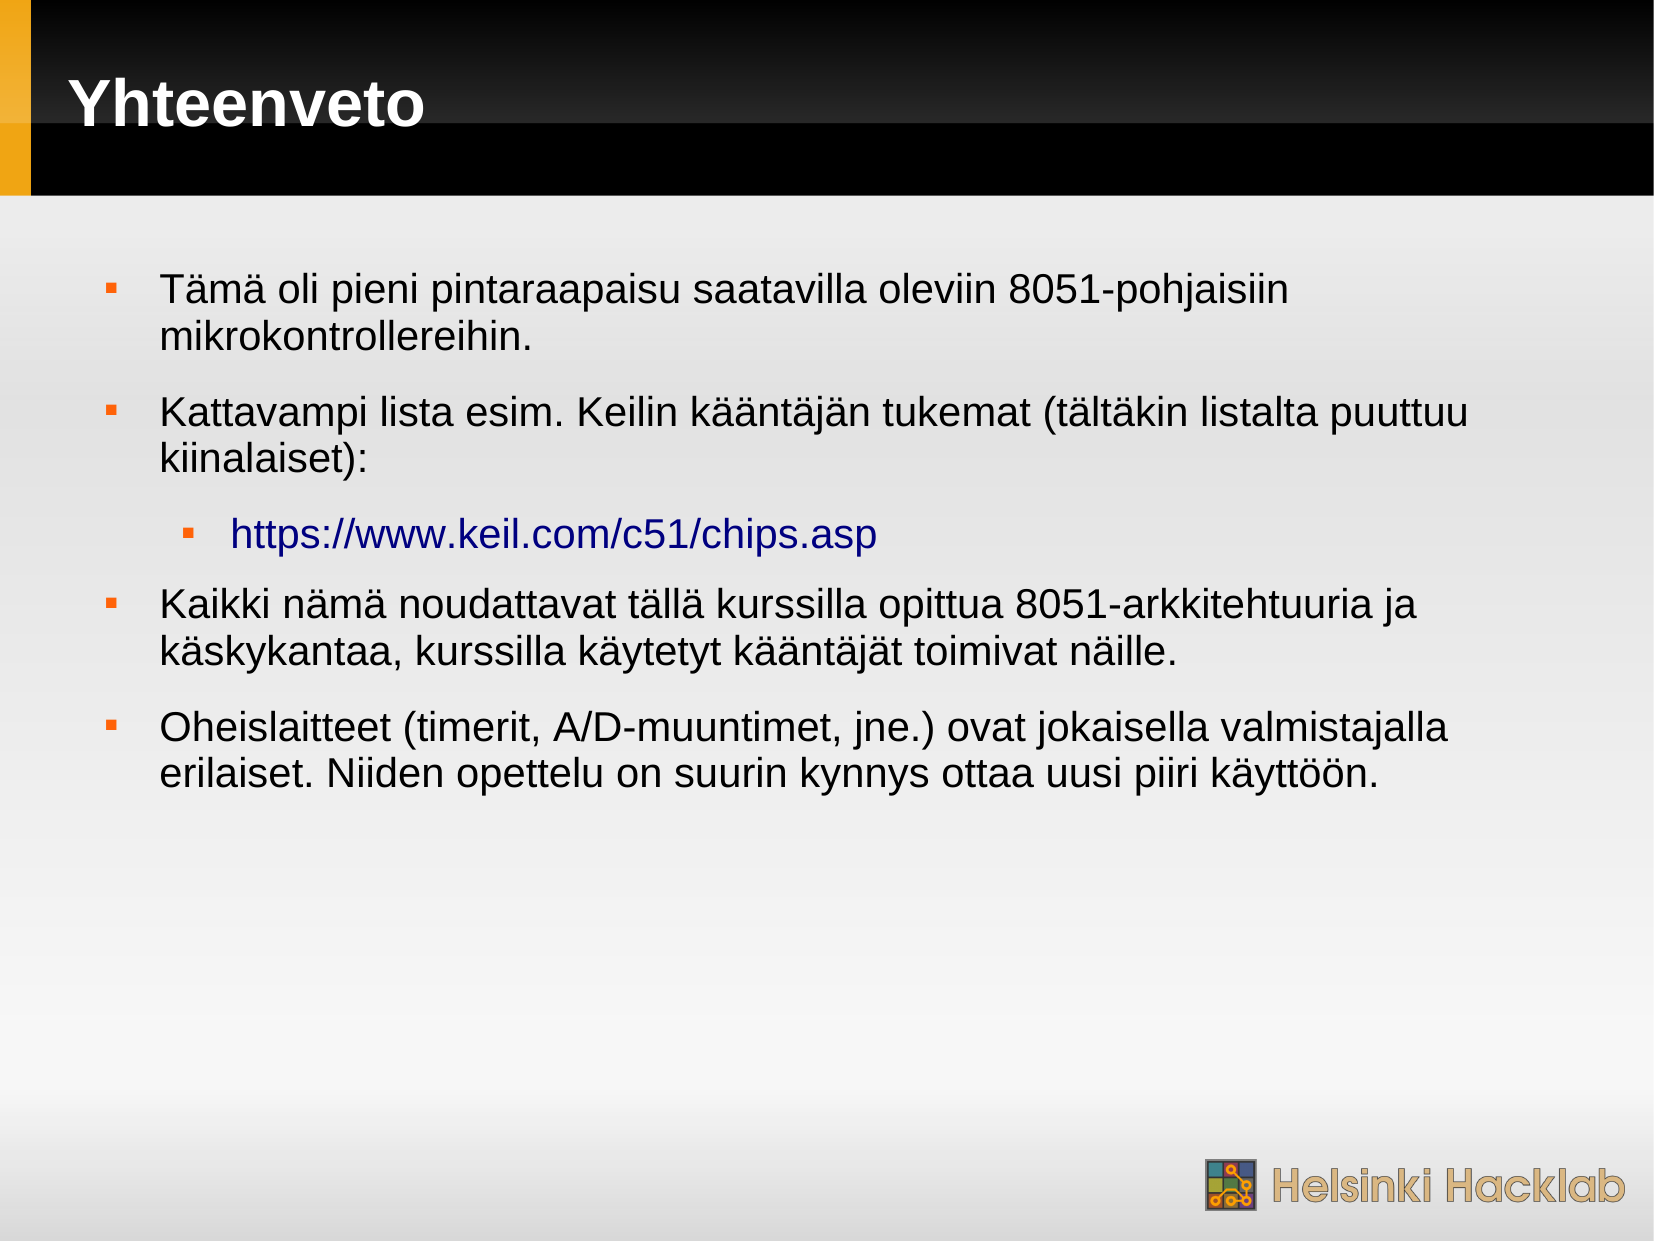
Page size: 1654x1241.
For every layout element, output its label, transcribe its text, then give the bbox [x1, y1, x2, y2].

picture [0, 0, 1654, 1241]
list Tämä oli pieni pintaraapaisu saatavilla oleviin 8051-pohjaisiin mikrokontrollereihin. Kattavampi lista esim. Keilin kääntäjän tukemat (tältäkin listalta puuttuu kiinalaiset): https://www.keil.com/c51/chips.asp Kaikki nämä noudattavat tällä kurssilla opittua 8051-arkkitehtuuria ja käskykantaa, kurssilla käytetyt kääntäjät toimivat näille. Oheislaitteet (timerit, A/D-muuntimet, jne.) ovat jokaisella valmistajalla erilaiset. Niiden opettelu on suurin kynnys ottaa uusi piiri käyttöön. [88, 265, 1565, 1034]
title Yhteenveto [67, 0, 1556, 208]
